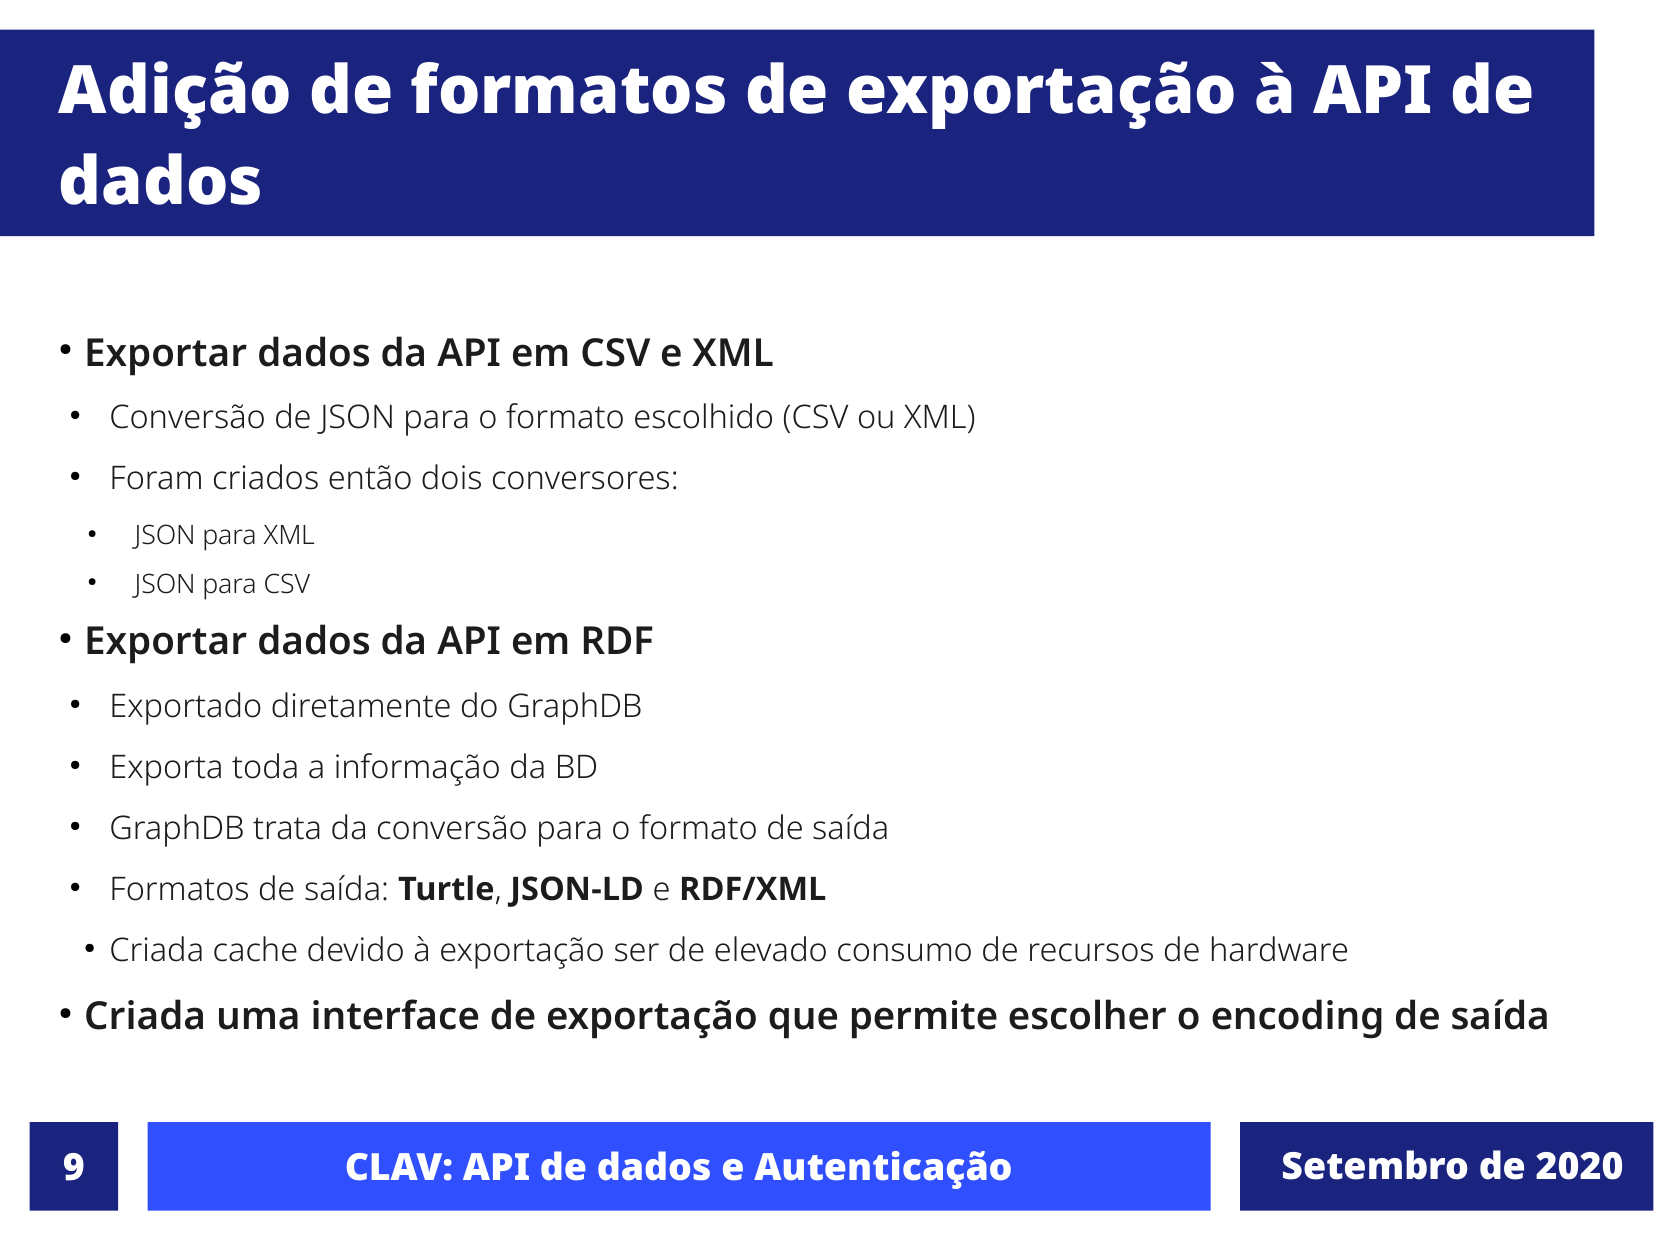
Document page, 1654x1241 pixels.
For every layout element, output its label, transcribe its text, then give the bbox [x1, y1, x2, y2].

list Exportar dados da API em CSV e XML Conversão de JSON para o formato escolhido (CSV ou XML) Foram criados então dois conversores: JSON para XML JSON para CSV Exportar dados da API em RDF Exportado diretamente do GraphDB Exporta toda a informação da BD GraphDB trata da conversão para o formato de saída Formatos de saída: Turtle, JSON-LD e RDF/XML Criada cache devido à exportação ser de elevado consumo de recursos de hardware Criada uma interface de exportação que permite escolher o encoding de saída [59, 324, 1565, 1093]
title Adição de formatos de exportação à API de dados [59, 59, 1595, 207]
